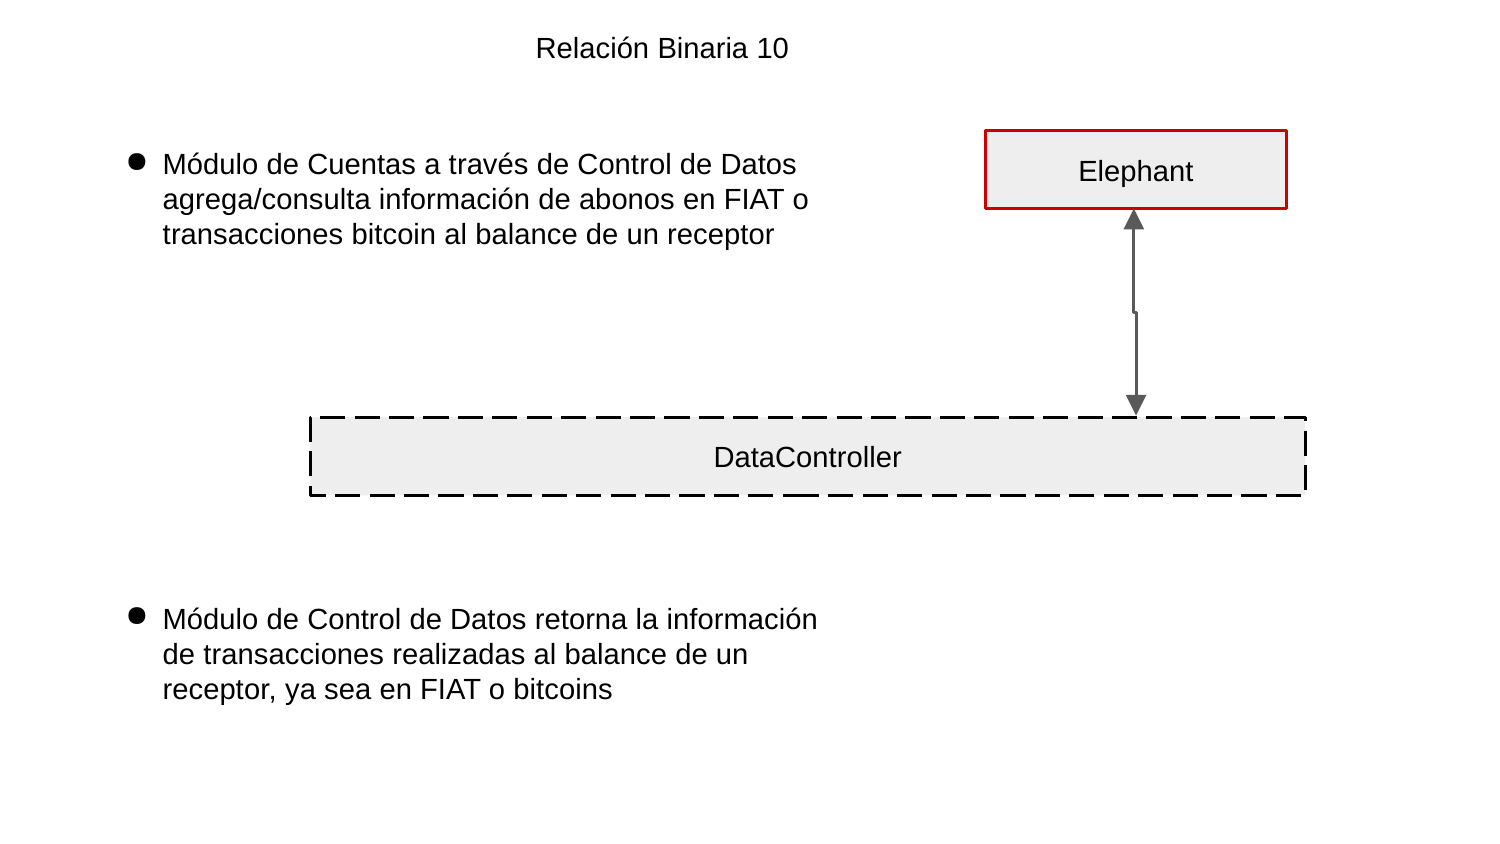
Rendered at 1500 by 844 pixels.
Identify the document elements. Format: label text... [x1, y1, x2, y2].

text_box Relación Binaria 10 [520, 14, 994, 75]
text_box Elephant [985, 130, 1287, 209]
text_box DataController [310, 417, 1306, 496]
text_box Módulo de Cuentas a través de Control de Datos agrega/consulta información de abonos en FIAT o transacciones bitcoin al balance de un receptor Módulo de Control de Datos retorna la información de transacciones realizadas al balance de un receptor, ya sea en FIAT o bitcoins [72, 130, 847, 747]
